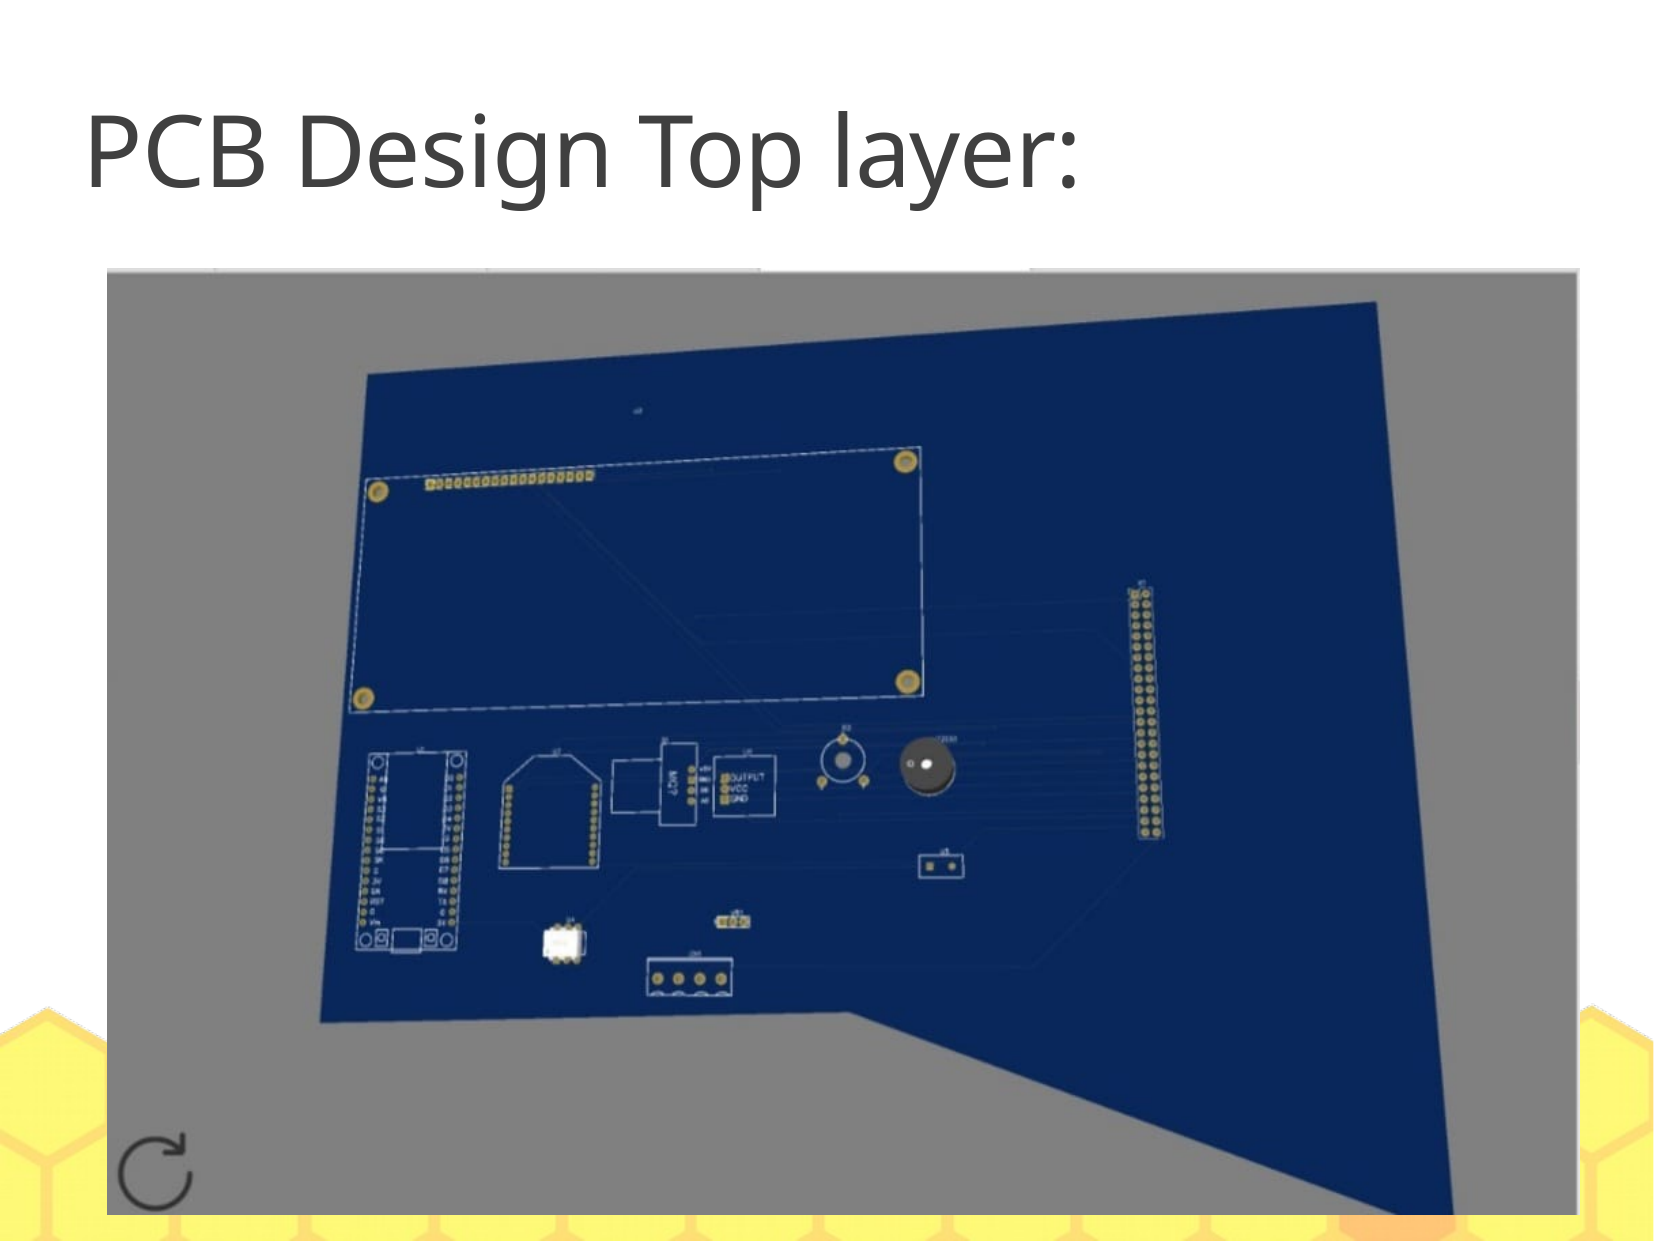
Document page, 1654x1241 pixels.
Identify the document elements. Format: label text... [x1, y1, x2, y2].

title PCB Design Top layer: [82, 49, 1571, 257]
picture [0, 268, 1654, 1241]
